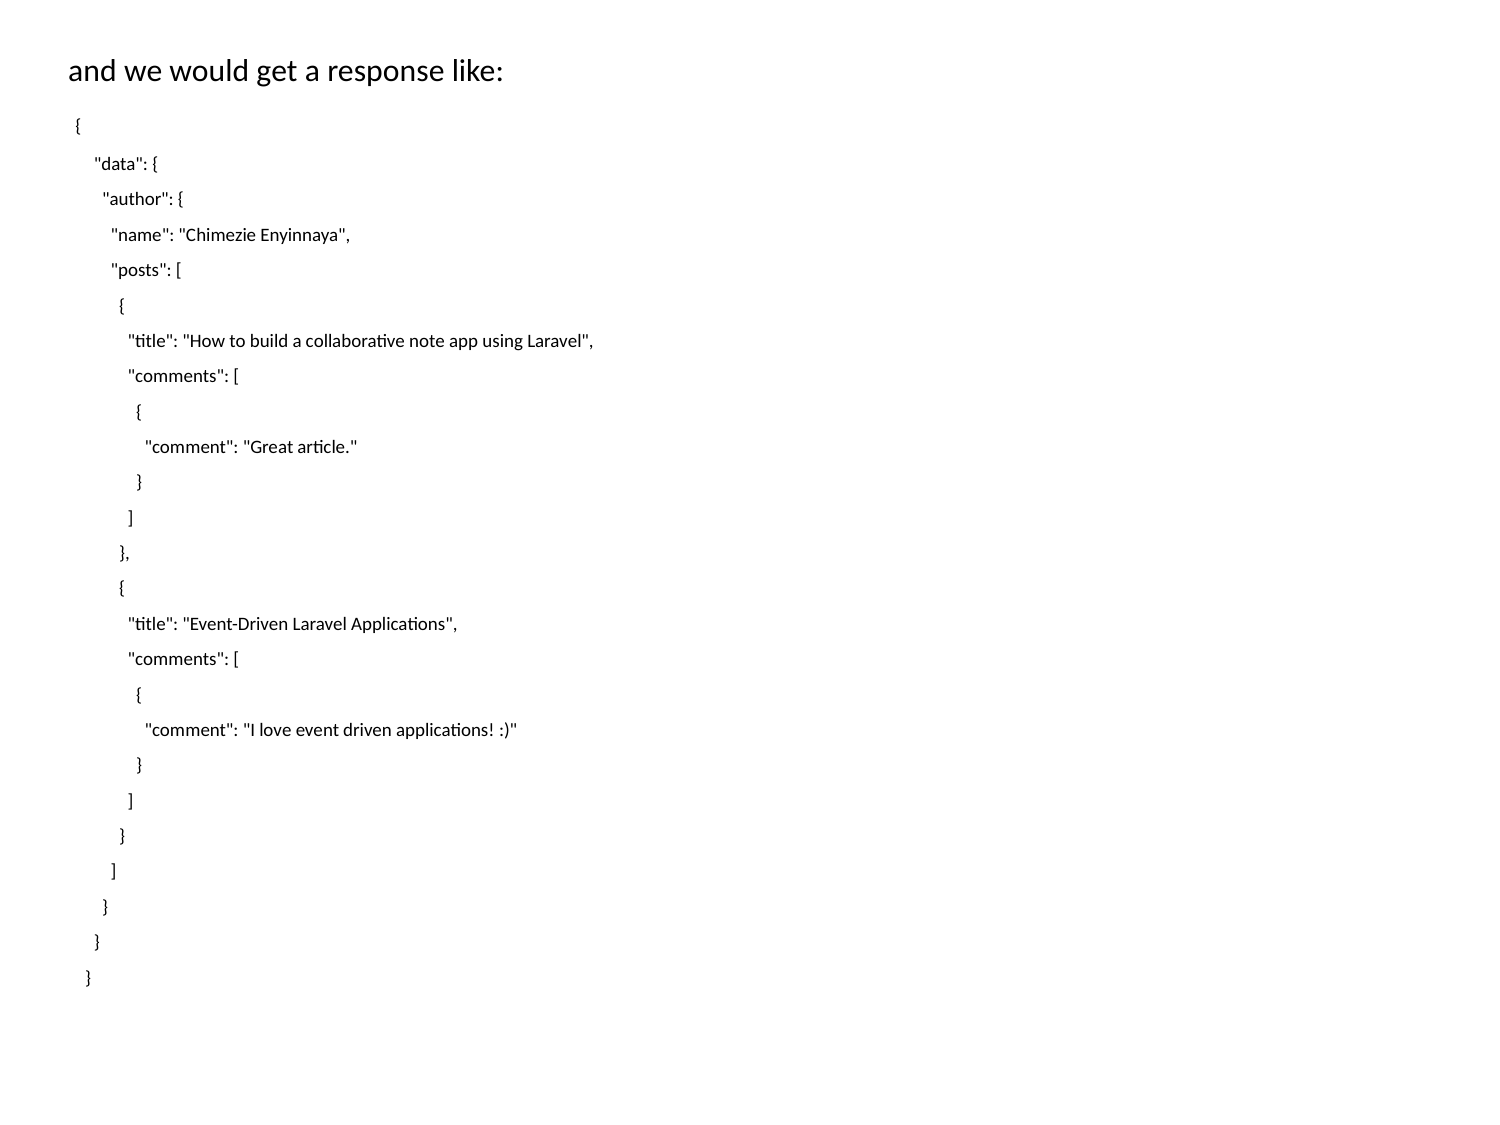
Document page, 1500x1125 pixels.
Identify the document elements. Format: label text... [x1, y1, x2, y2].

list and we would get a response like: { "data": { "author": { "name": "Chimezie Enyinnaya", "posts": [ { "title": "How to build a collaborative note app using Laravel", "comments": [ { "comment": "Great article." } ] }, { "title": "Event-Driven Laravel Applications", "comments": [ { "comment": "I love event driven applications! :)" } ] } ] } } } [53, 42, 1426, 1005]
